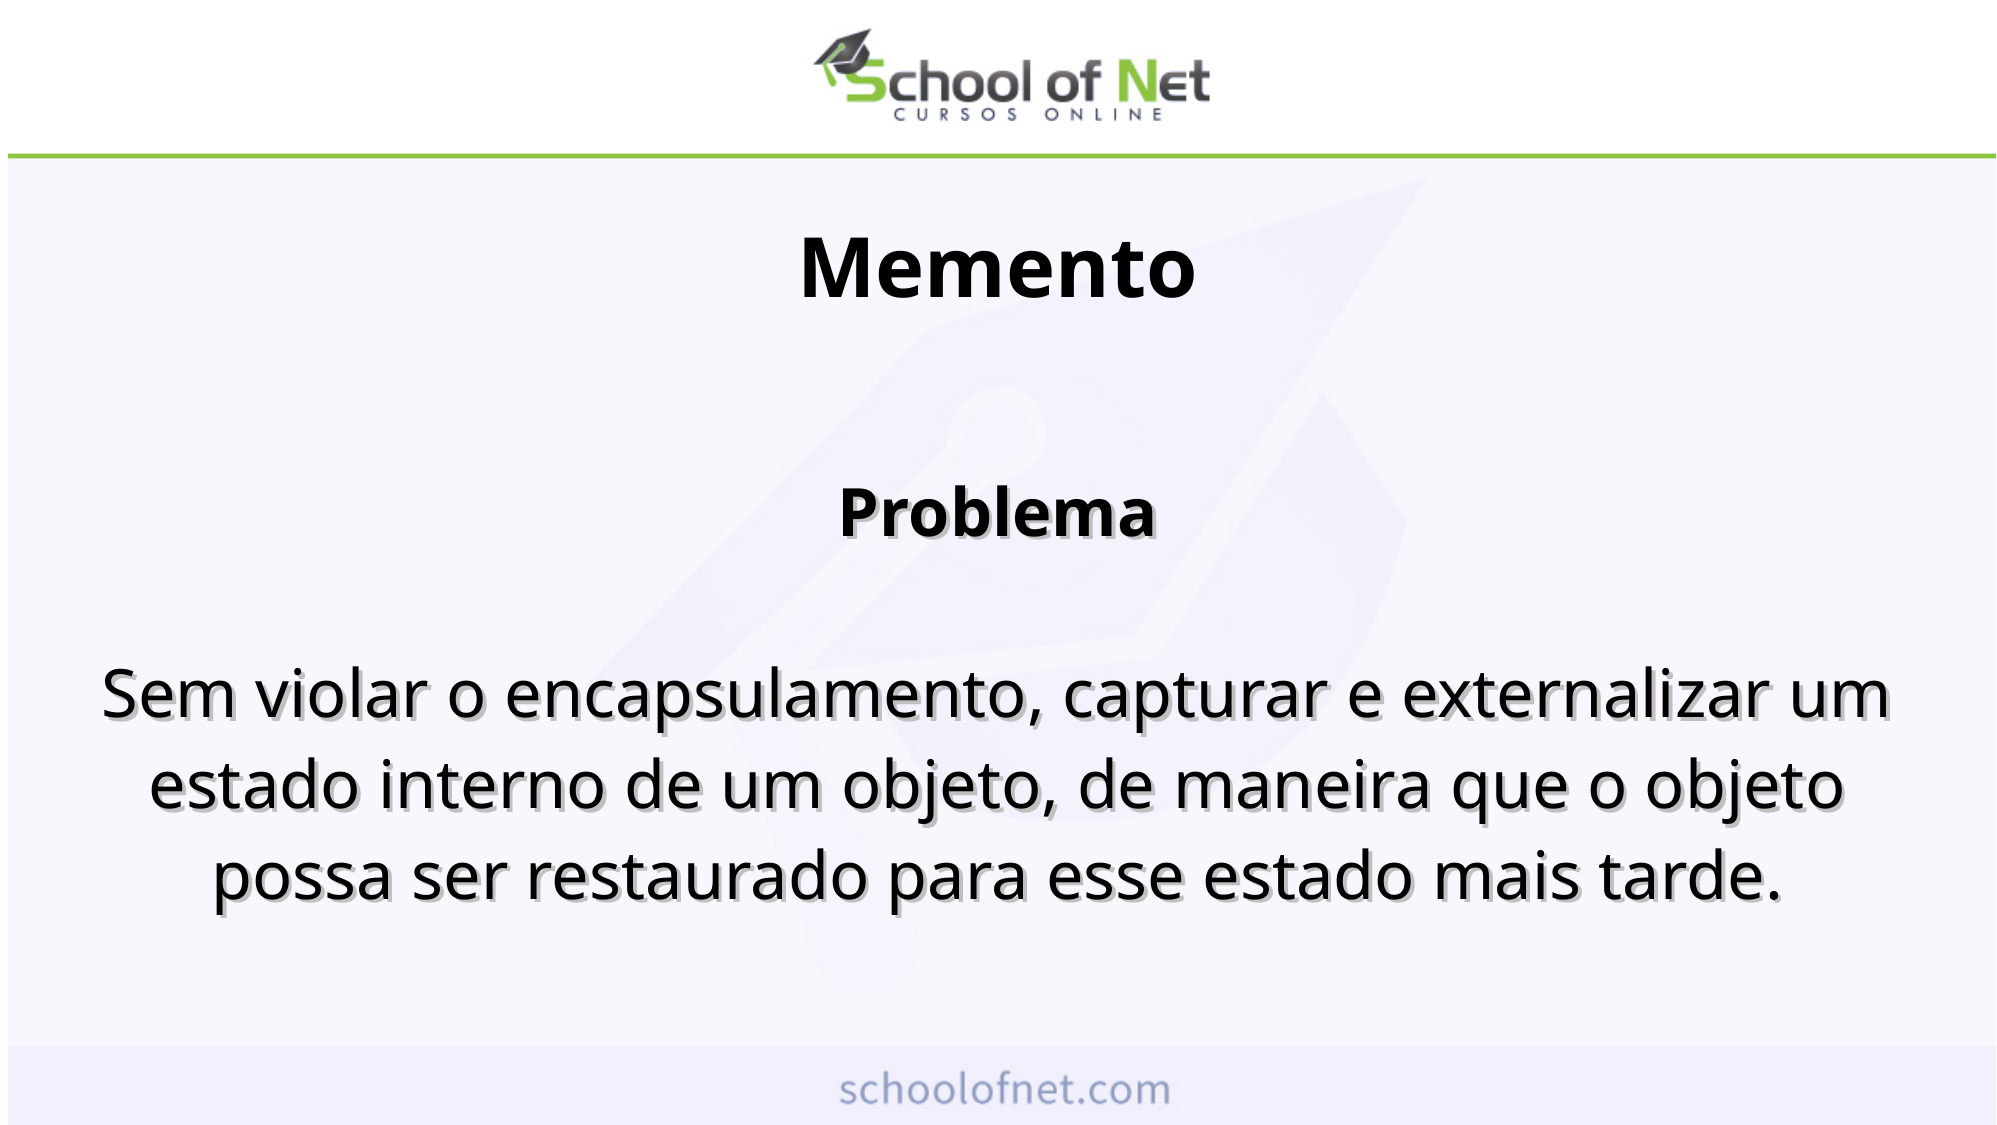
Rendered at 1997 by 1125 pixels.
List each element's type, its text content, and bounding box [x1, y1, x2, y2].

subtitle Problema Sem violar o encapsulamento, capturar e externalizar um estado interno de um objeto, de maneira que o objeto possa ser restaurado para esse estado mais tarde. [99, 377, 1897, 1006]
picture [7, 5, 1997, 1125]
title Memento [99, 171, 1897, 360]
